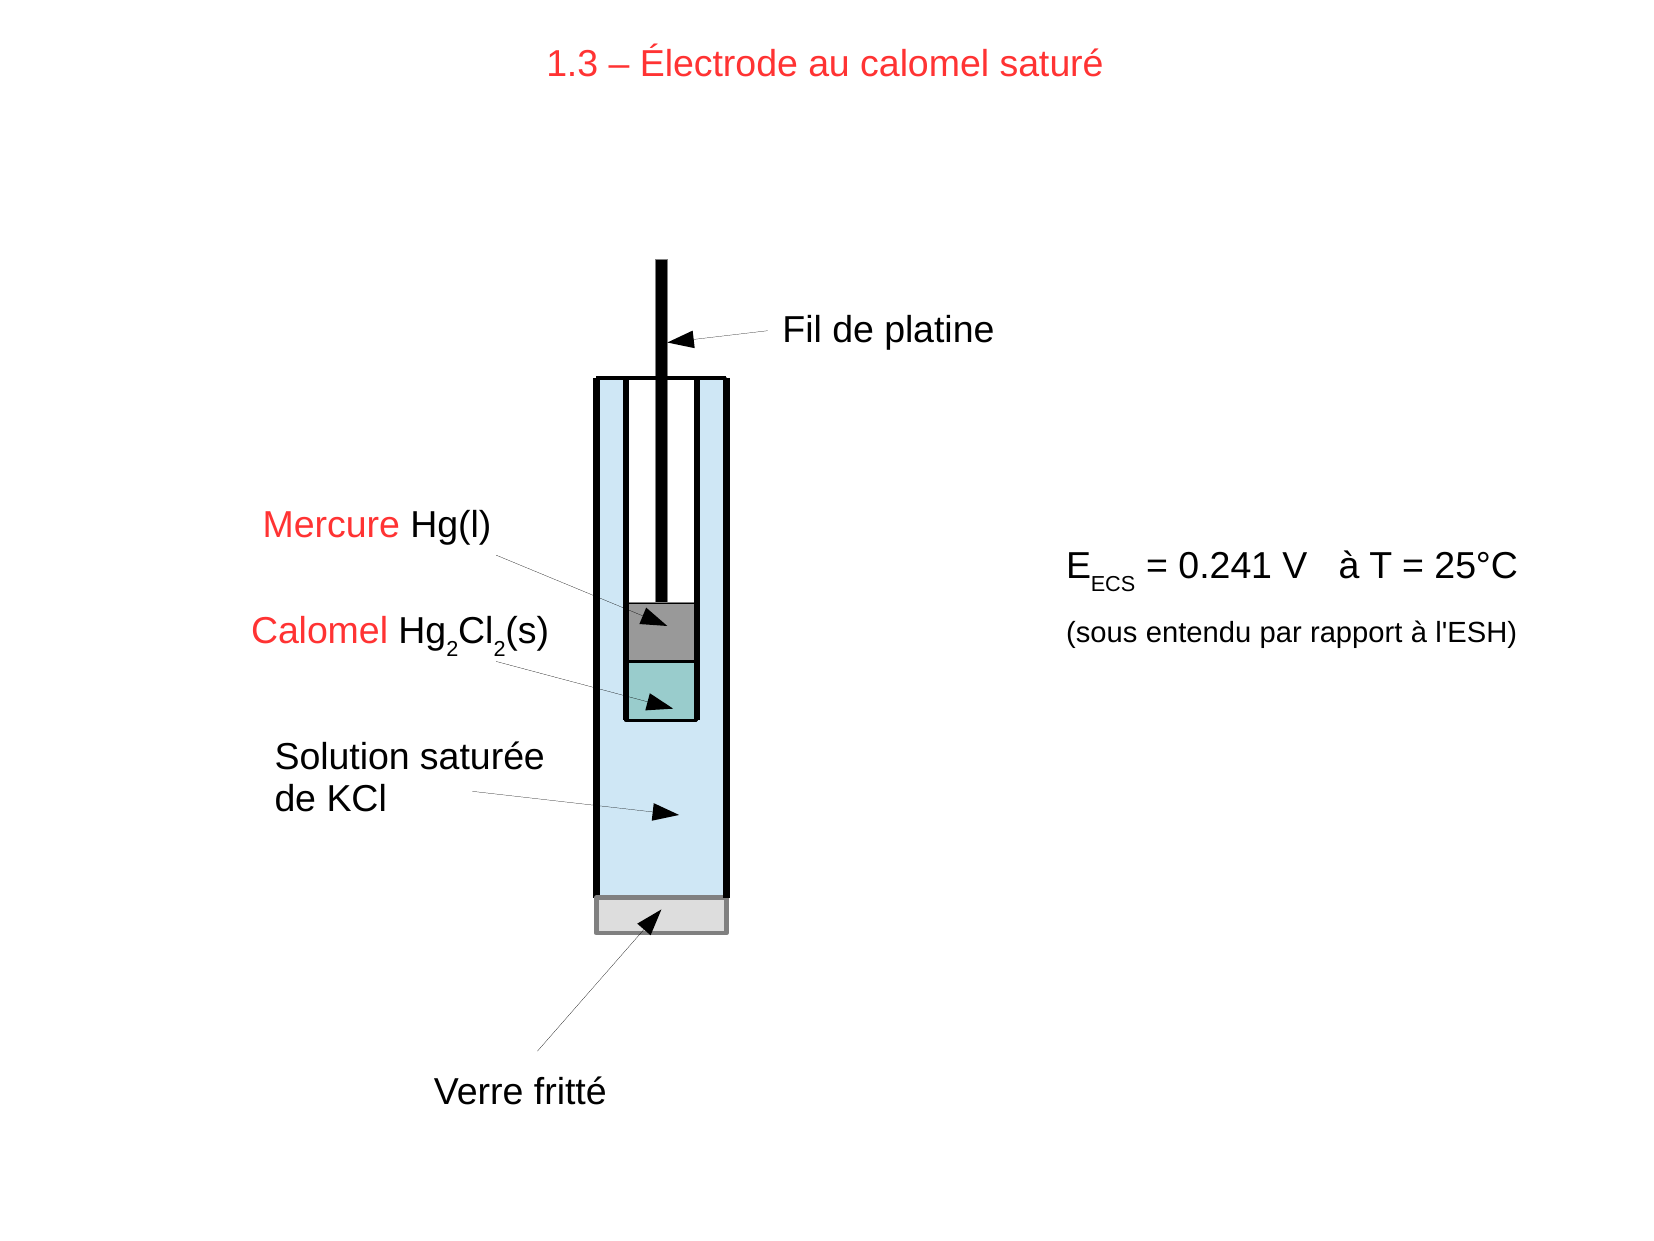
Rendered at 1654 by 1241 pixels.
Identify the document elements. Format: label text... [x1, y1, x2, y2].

text_box Calomel Hg2Cl2(s) [236, 602, 567, 711]
text_box [596, 380, 727, 934]
text_box [655, 259, 668, 376]
text_box EECS = 0.241 V à T = 25°C [1051, 537, 1560, 604]
text_box (sous entendu par rapport à l'ESH) [1051, 608, 1536, 656]
text_box Mercure Hg(l) [248, 496, 508, 556]
text_box 1.3 – Électrode au calomel saturé [531, 35, 1134, 95]
text_box [600, 380, 623, 607]
text_box [600, 599, 623, 694]
text_box Verre fritté [419, 1062, 632, 1120]
text_box Solution saturée de KCl [259, 727, 567, 827]
text_box Fil de platine [767, 301, 1016, 359]
